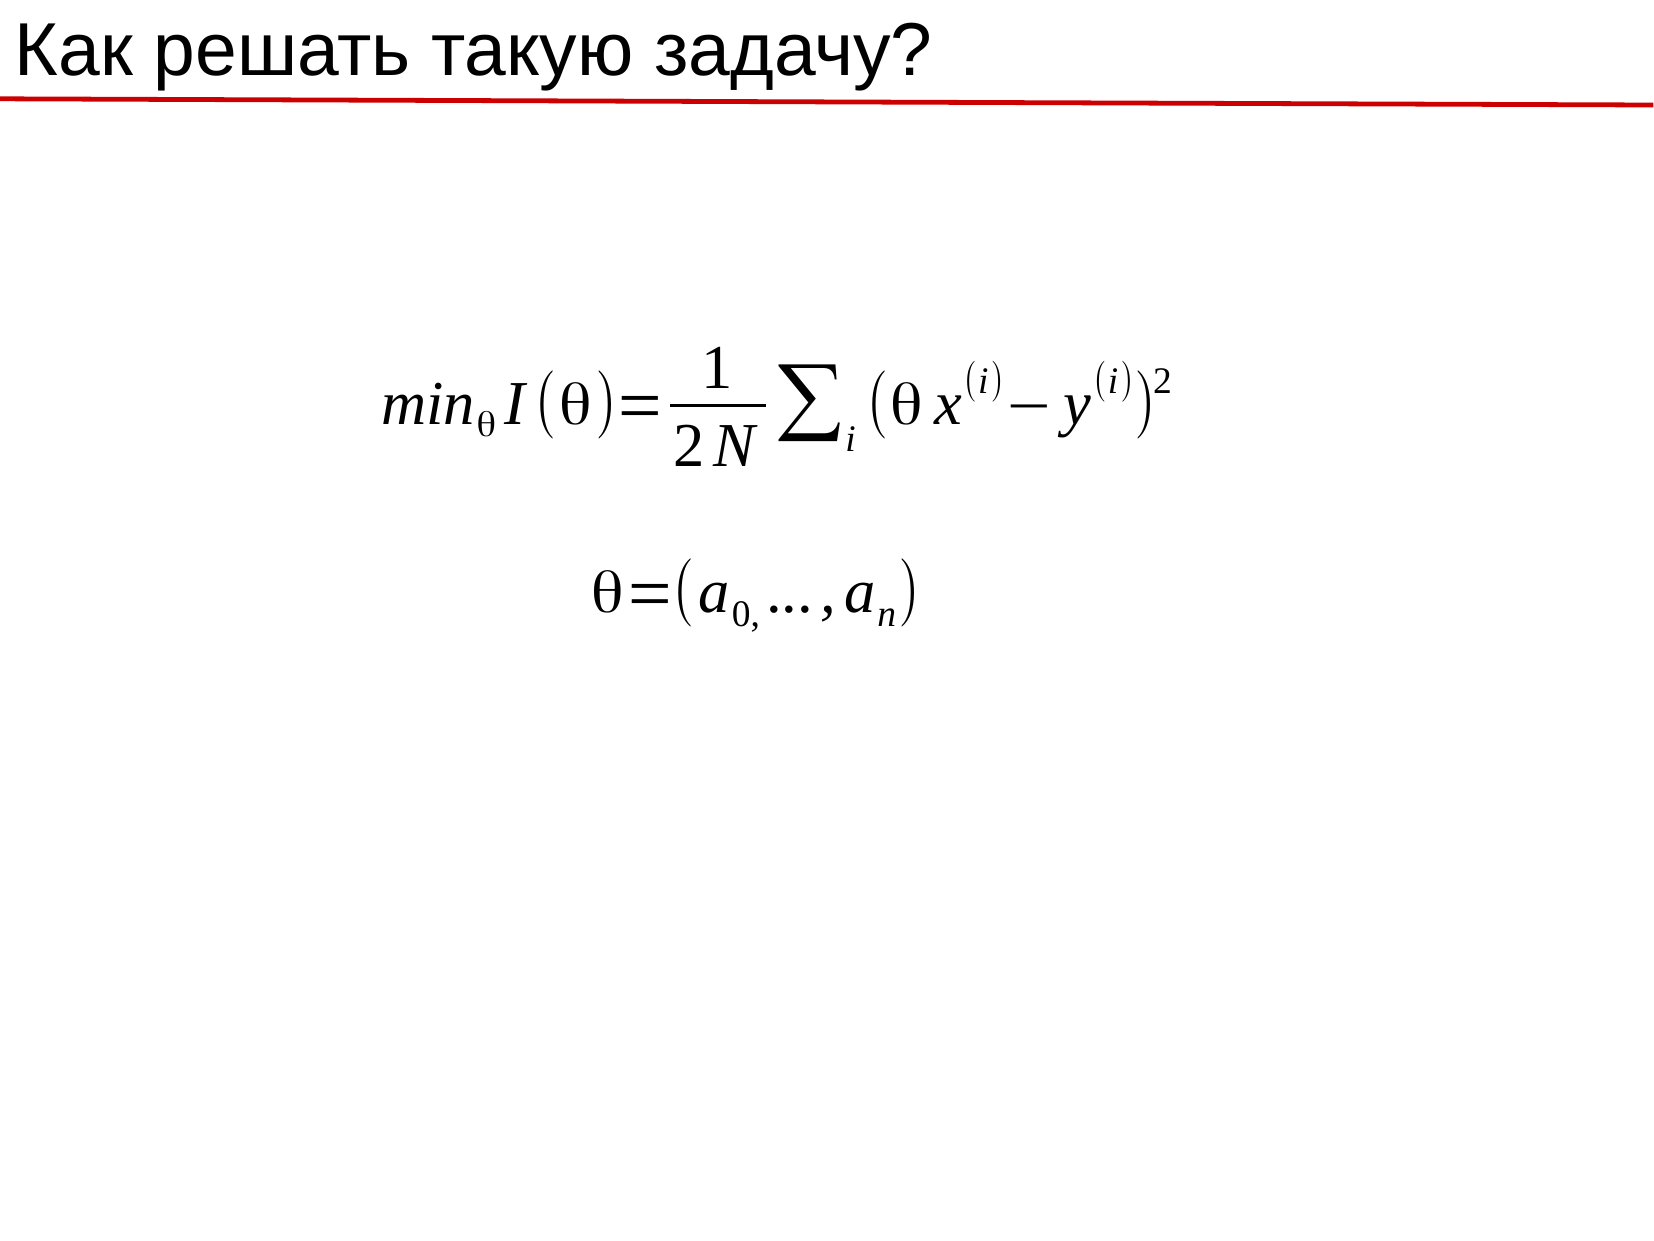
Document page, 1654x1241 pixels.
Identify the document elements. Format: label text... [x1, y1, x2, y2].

text_box Как решать такую задачу? [0, 0, 1306, 99]
chart [585, 555, 926, 635]
chart [375, 332, 1179, 481]
